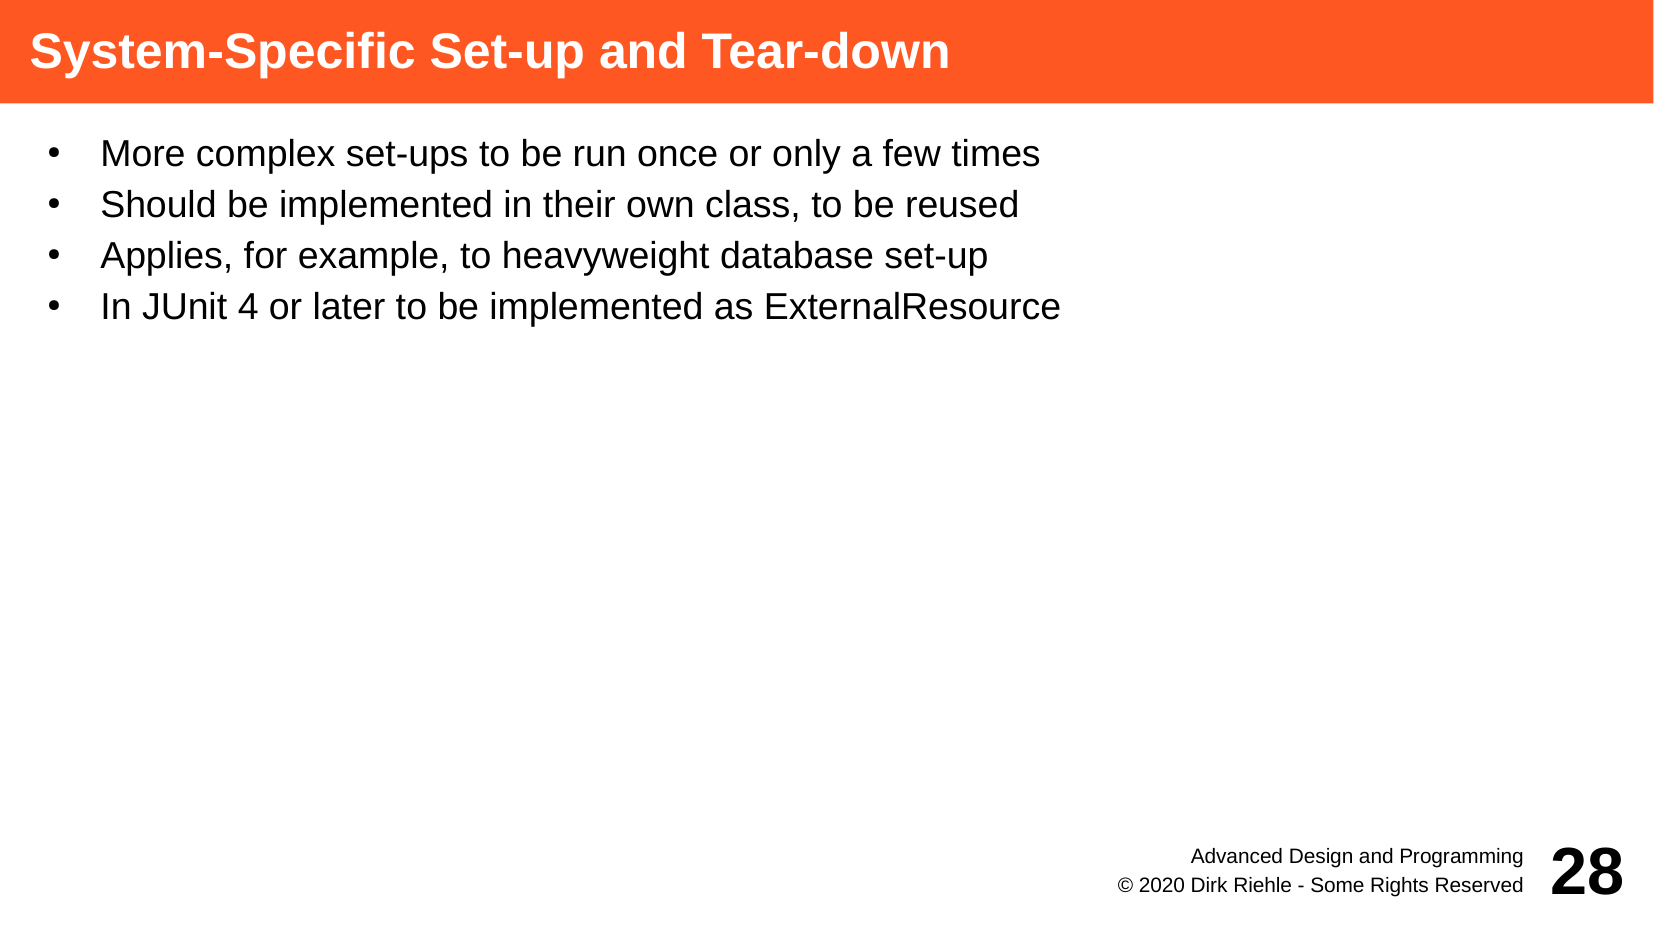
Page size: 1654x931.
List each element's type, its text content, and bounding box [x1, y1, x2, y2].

list More complex set-ups to be run once or only a few times Should be implemented in their own class, to be reused Applies, for example, to heavyweight database set-up In JUnit 4 or later to be implemented as ExternalResource [29, 132, 1625, 813]
title System-Specific Set-up and Tear-down [0, 0, 1654, 104]
